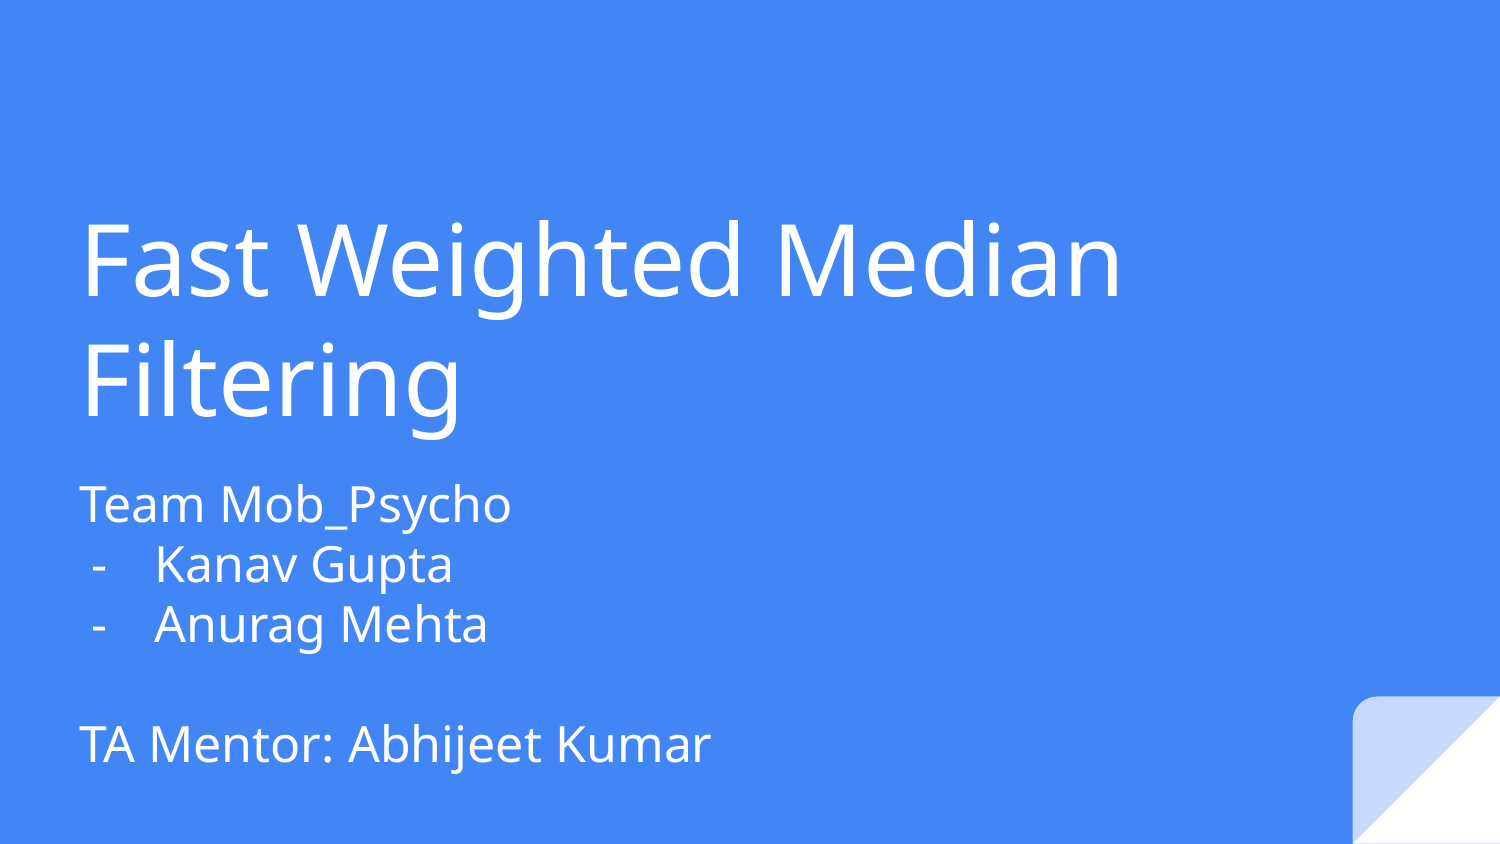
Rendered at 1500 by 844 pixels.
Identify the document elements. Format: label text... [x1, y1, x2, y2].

title Fast Weighted Median Filtering [64, 195, 1413, 452]
subtitle Team Mob_Psycho Kanav Gupta Anurag Mehta TA Mentor: Abhijeet Kumar [64, 457, 1413, 819]
